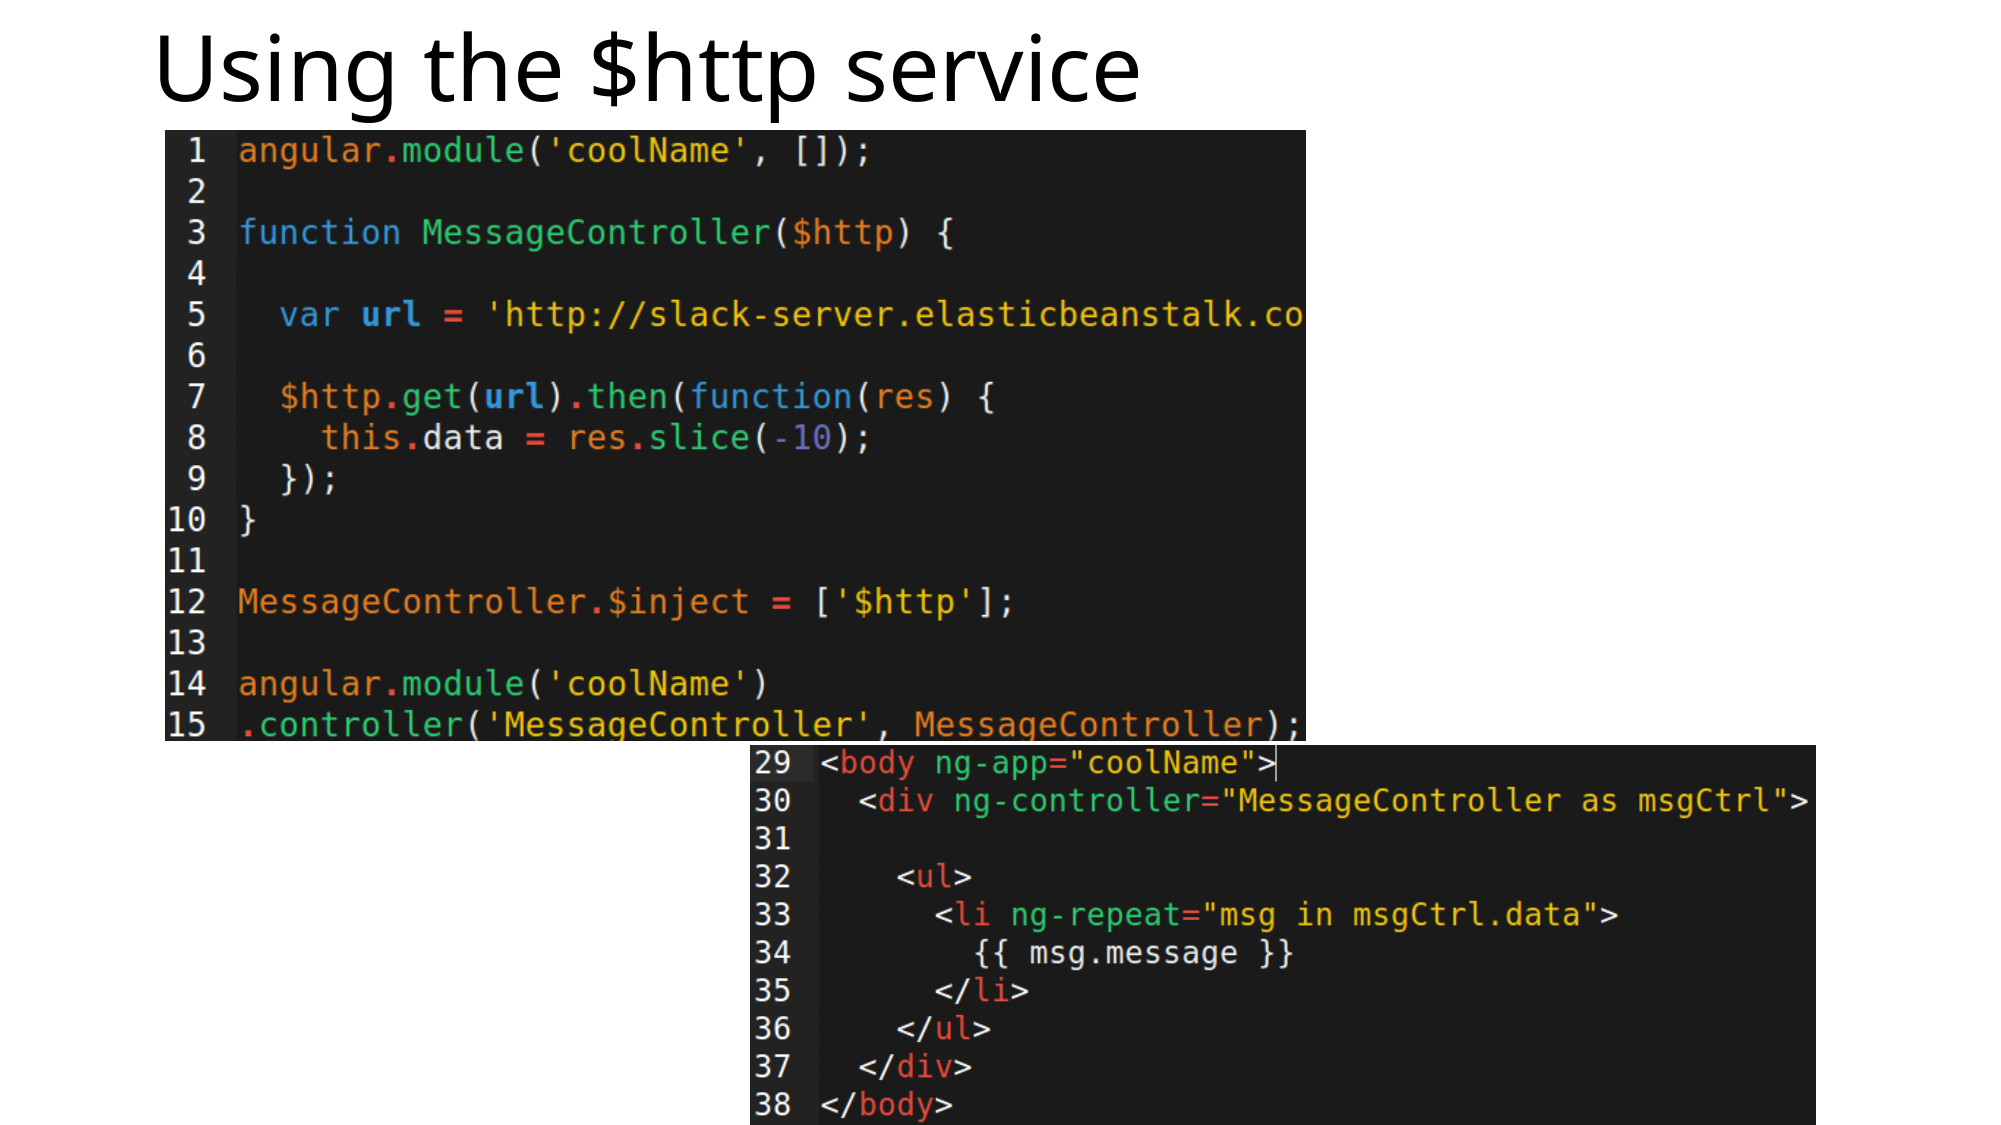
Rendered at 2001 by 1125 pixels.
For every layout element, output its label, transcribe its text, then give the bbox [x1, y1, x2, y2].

title Using the $http service [137, 0, 1863, 180]
picture [750, 745, 1816, 1125]
picture [165, 130, 1306, 741]
